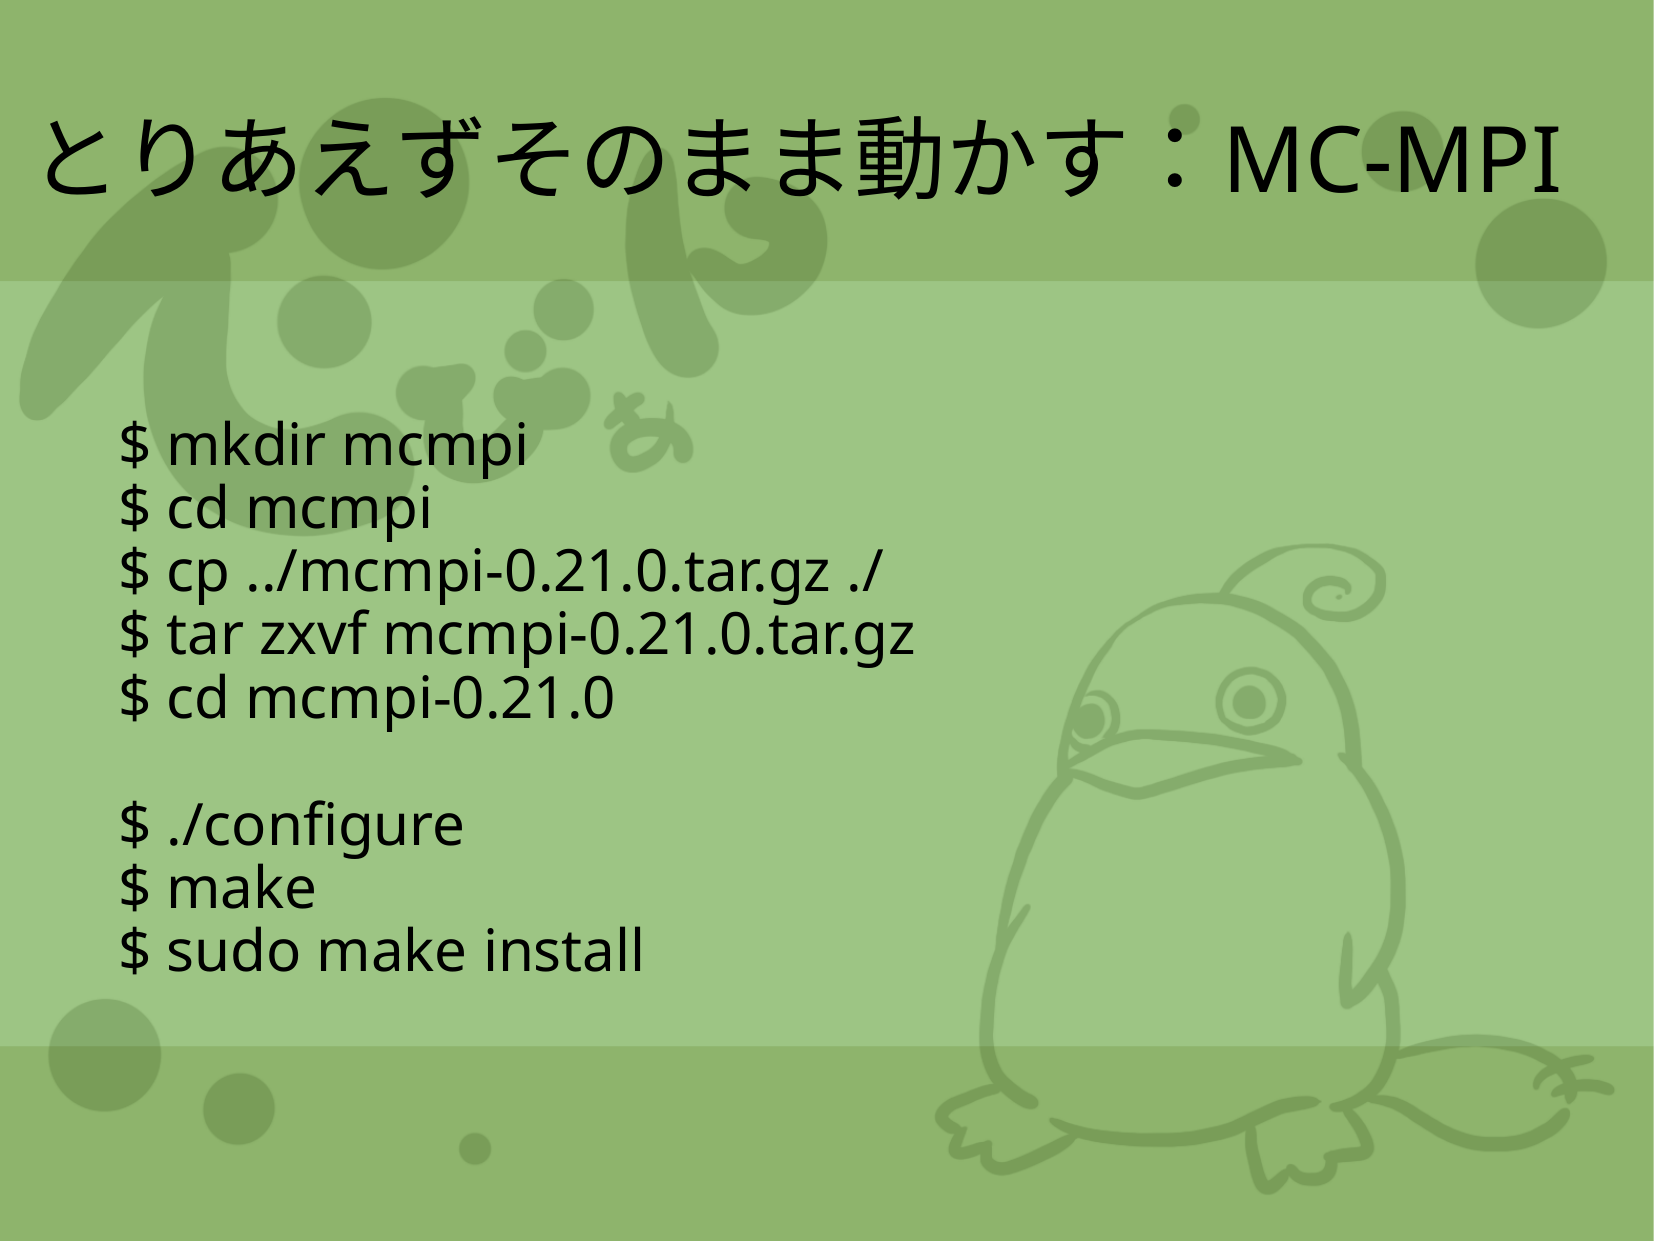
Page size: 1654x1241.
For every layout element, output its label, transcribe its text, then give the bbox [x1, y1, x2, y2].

picture [0, 0, 1654, 1241]
title とりあえずそのまま動かす：MC-MPI [29, 49, 1625, 257]
subtitle $ mkdir mcmpi $ cd mcmpi $ cp ../mcmpi-0.21.0.tar.gz ./ $ tar zxvf mcmpi-0.21.0.tar.gz $ cd mcmpi-0.21.0 $ ./configure $ make $ sudo make install [82, 297, 1571, 1102]
